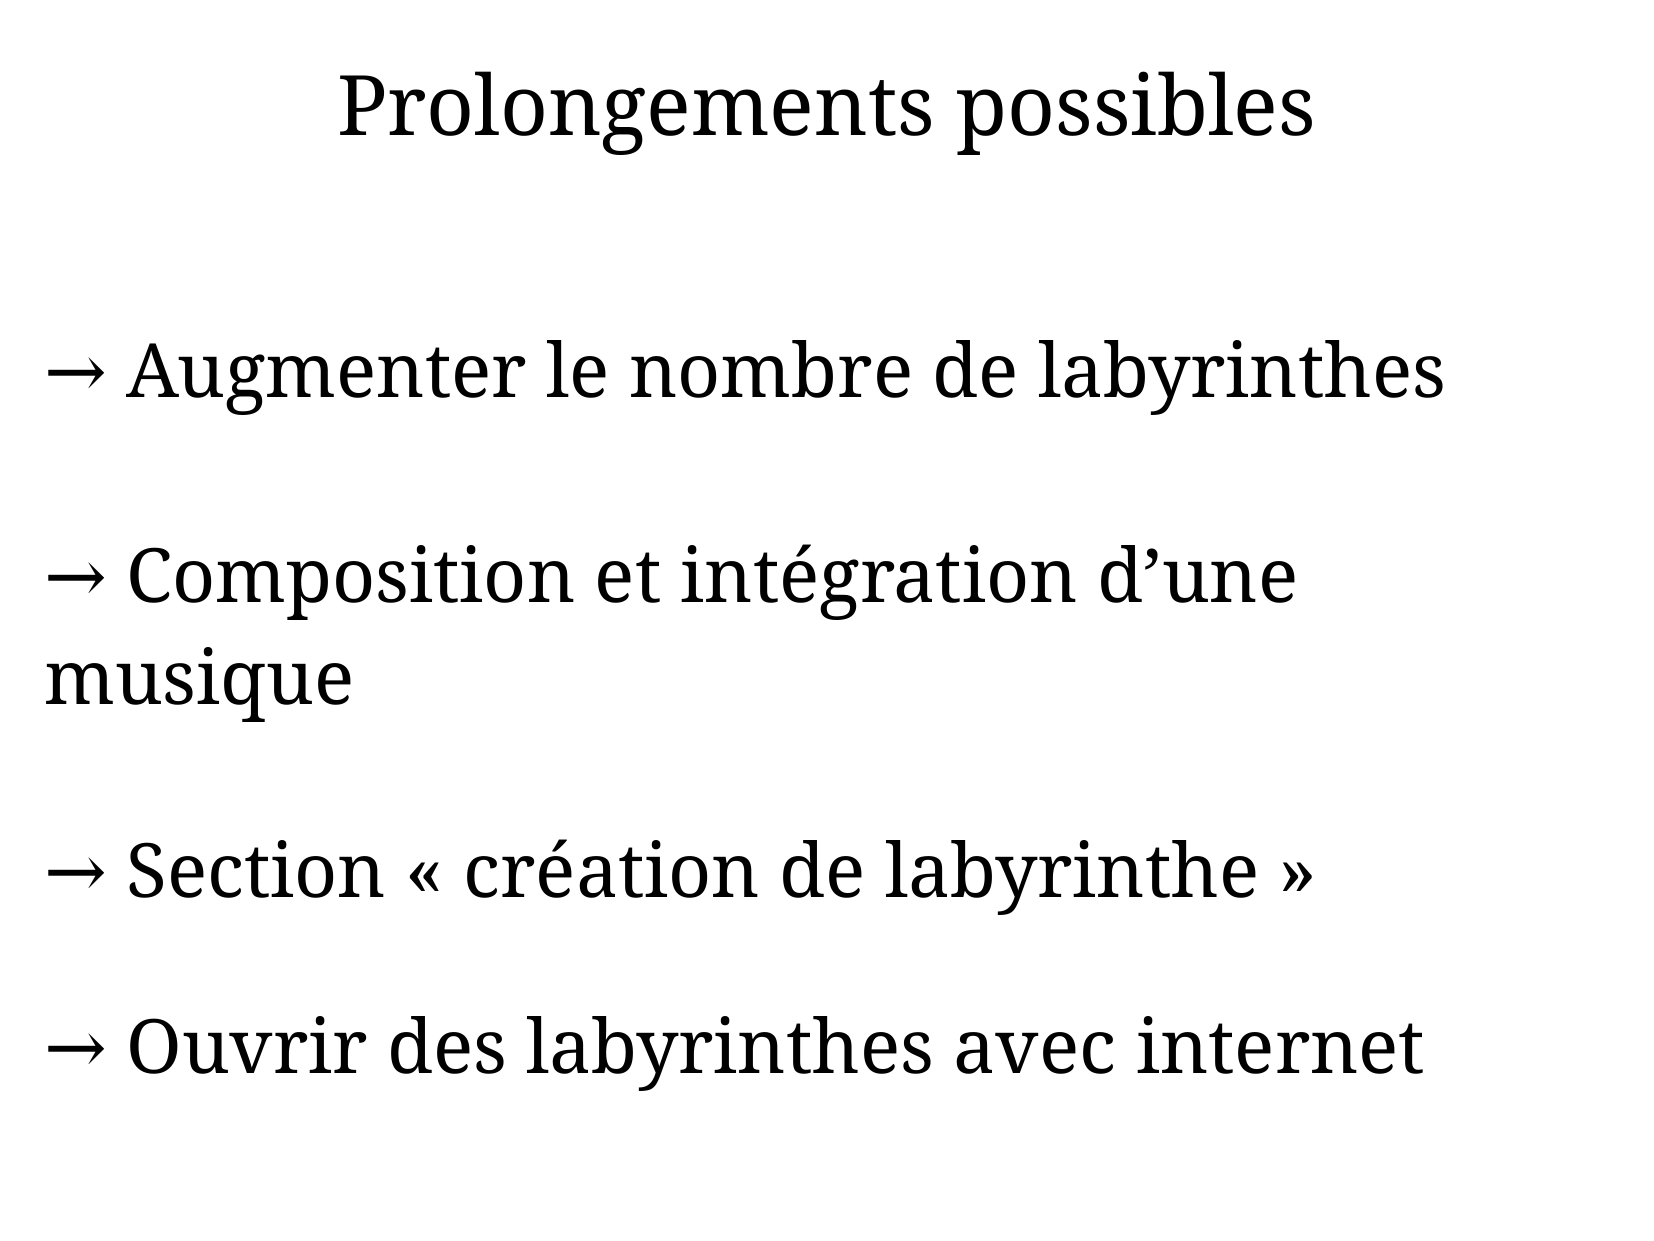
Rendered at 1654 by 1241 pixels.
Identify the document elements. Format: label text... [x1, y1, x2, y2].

text_box → Augmenter le nombre de labyrinthes → Composition et intégration d’une musique → Section « création de labyrinthe » → Ouvrir des labyrinthes avec internet [29, 236, 1625, 1241]
text_box Prolongements possibles [0, 0, 1654, 207]
